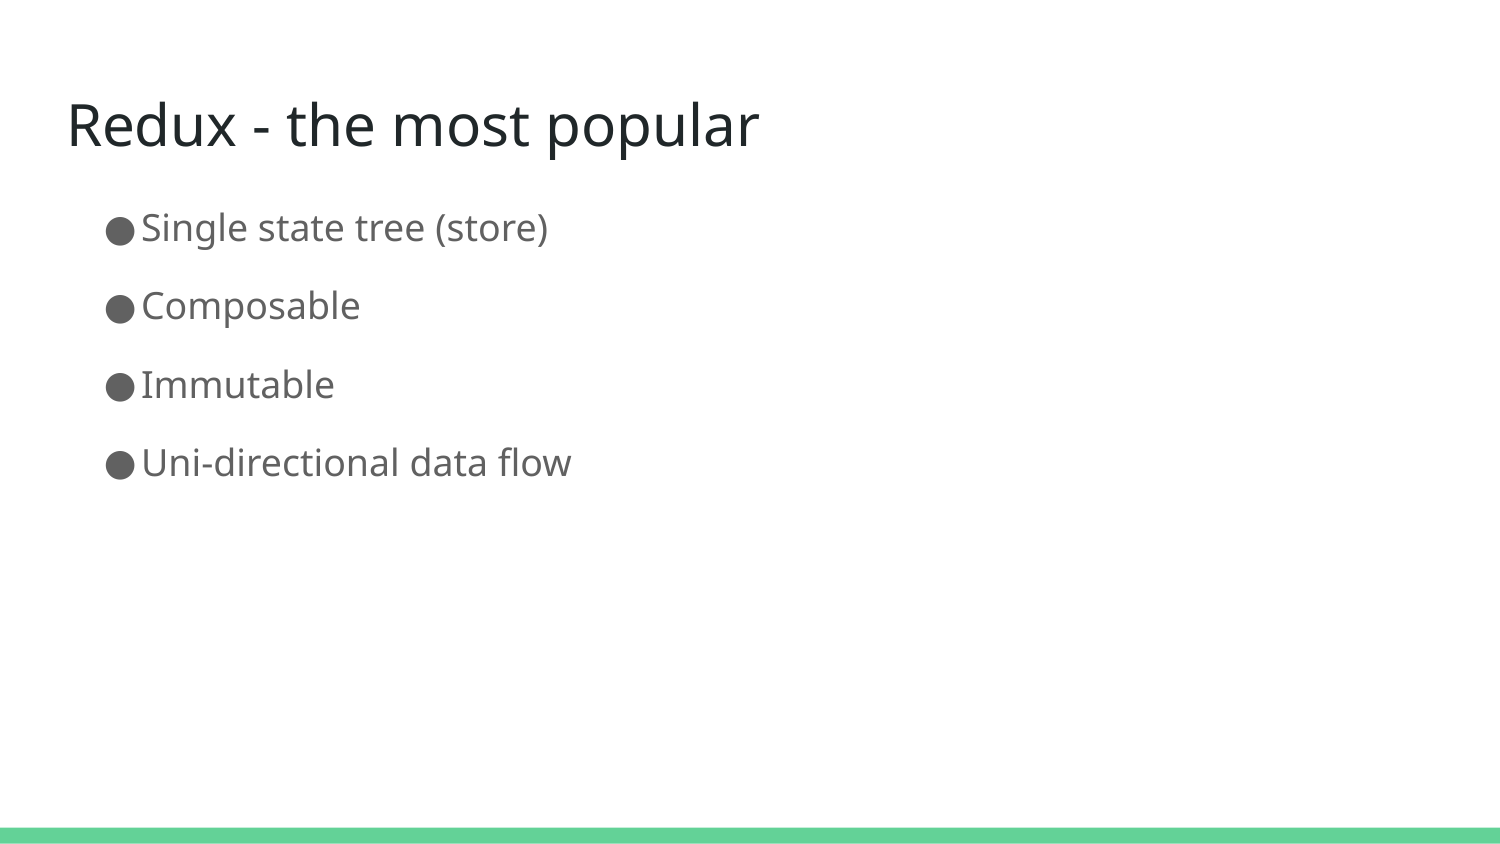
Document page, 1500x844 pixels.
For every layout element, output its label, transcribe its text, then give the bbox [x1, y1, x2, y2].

title Redux - the most popular [51, 72, 1449, 167]
list Single state tree (store) Composable Immutable Uni-directional data flow [51, 189, 1449, 750]
